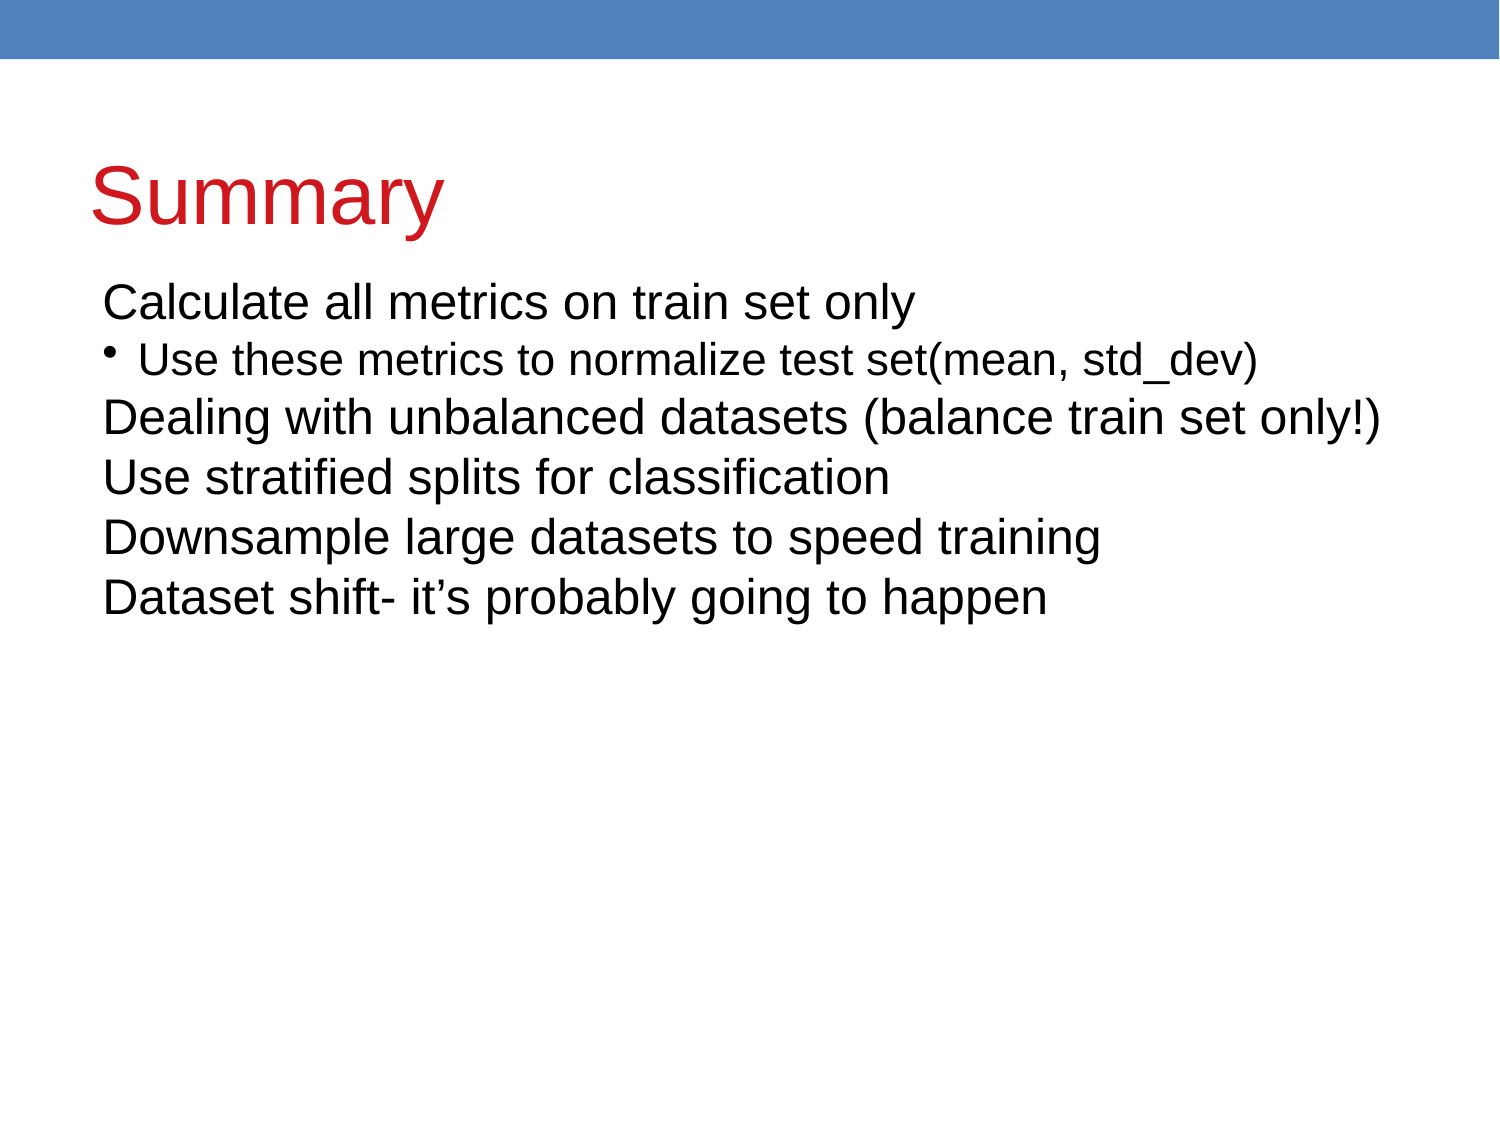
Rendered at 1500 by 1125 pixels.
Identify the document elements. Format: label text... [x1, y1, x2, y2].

text_box Summary [75, 87, 1425, 250]
text_box Calculate all metrics on train set only Use these metrics to normalize test set(mean, std_dev) Dealing with unbalanced datasets (balance train set only!) Use stratified splits for classification Downsample large datasets to speed training Dataset shift- it’s probably going to happen [87, 262, 1437, 1062]
